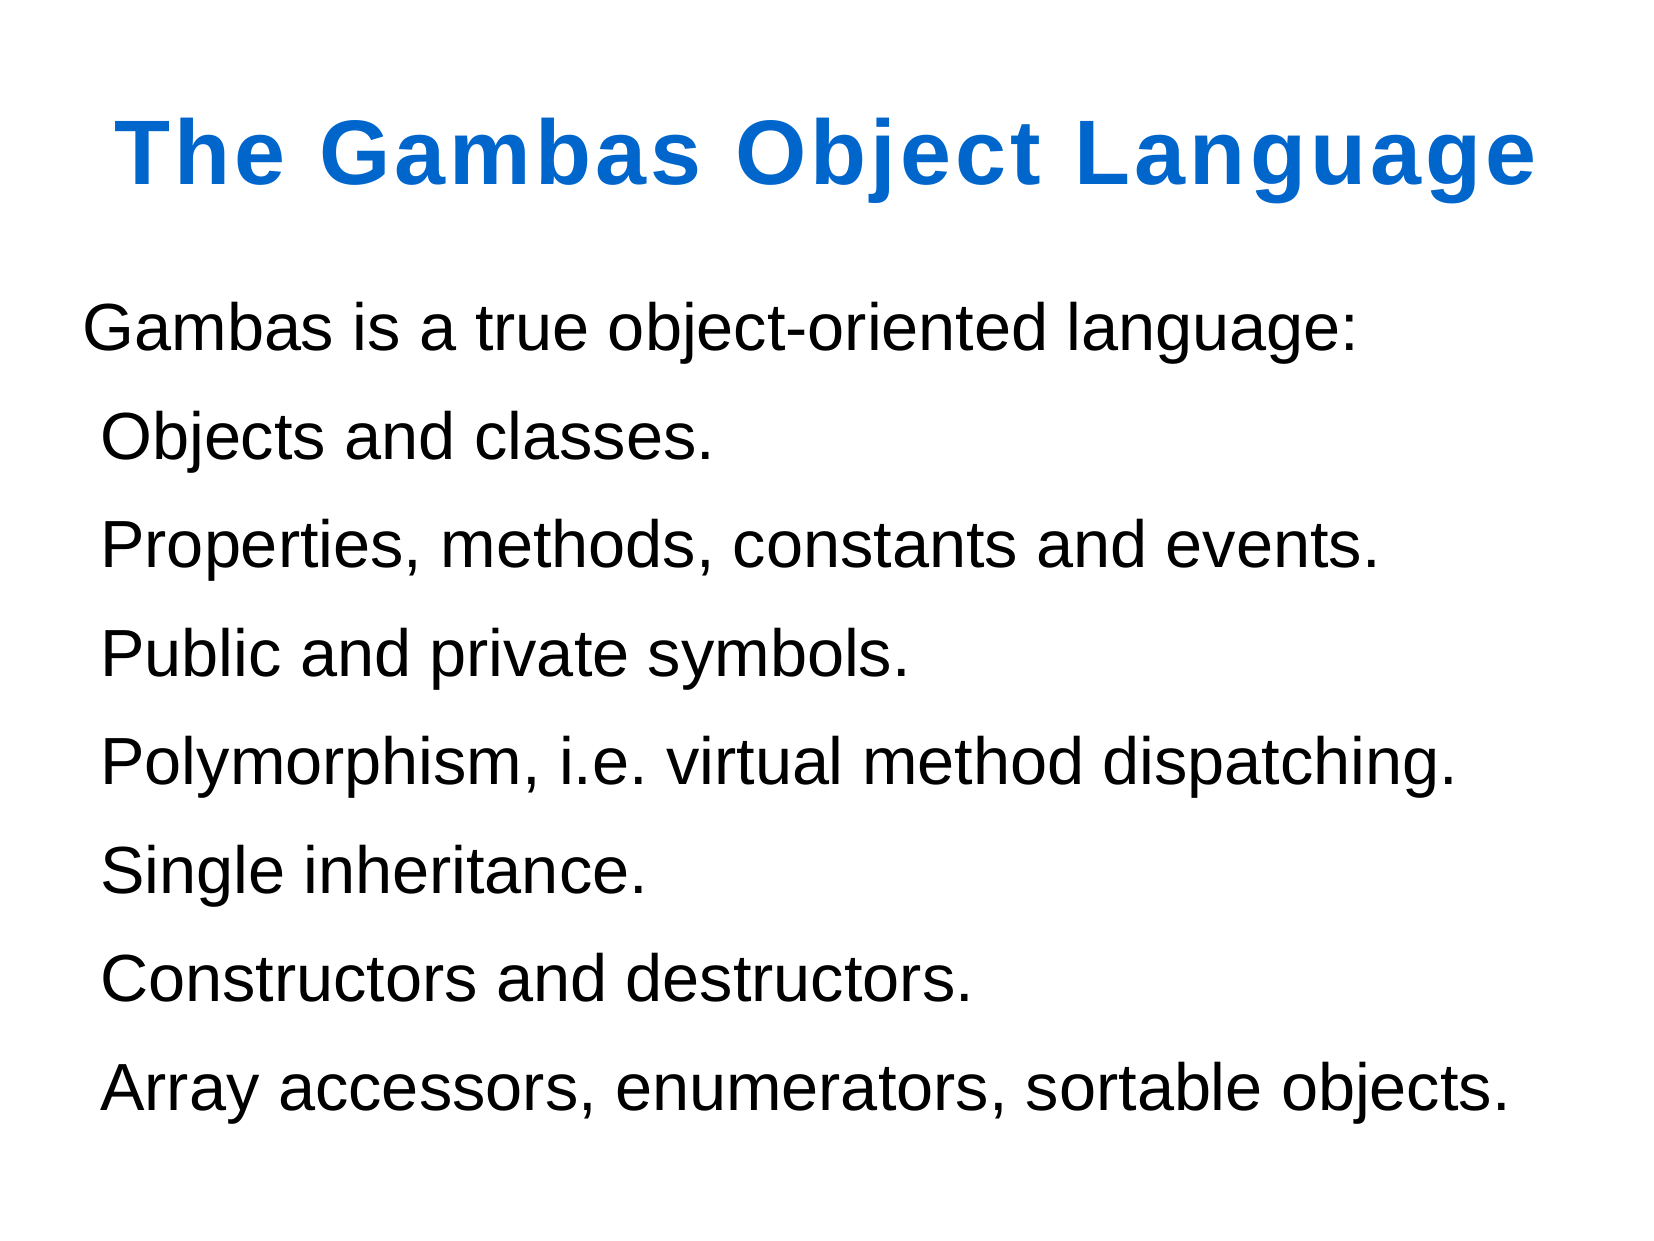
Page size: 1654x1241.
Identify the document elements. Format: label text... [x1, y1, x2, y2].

title The Gambas Object Language [82, 49, 1571, 257]
list Gambas is a true object-oriented language: Objects and classes. Properties, methods, constants and events. Public and private symbols. Polymorphism, i.e. virtual method dispatching. Single inheritance. Constructors and destructors. Array accessors, enumerators, sortable objects. [82, 290, 1571, 1121]
